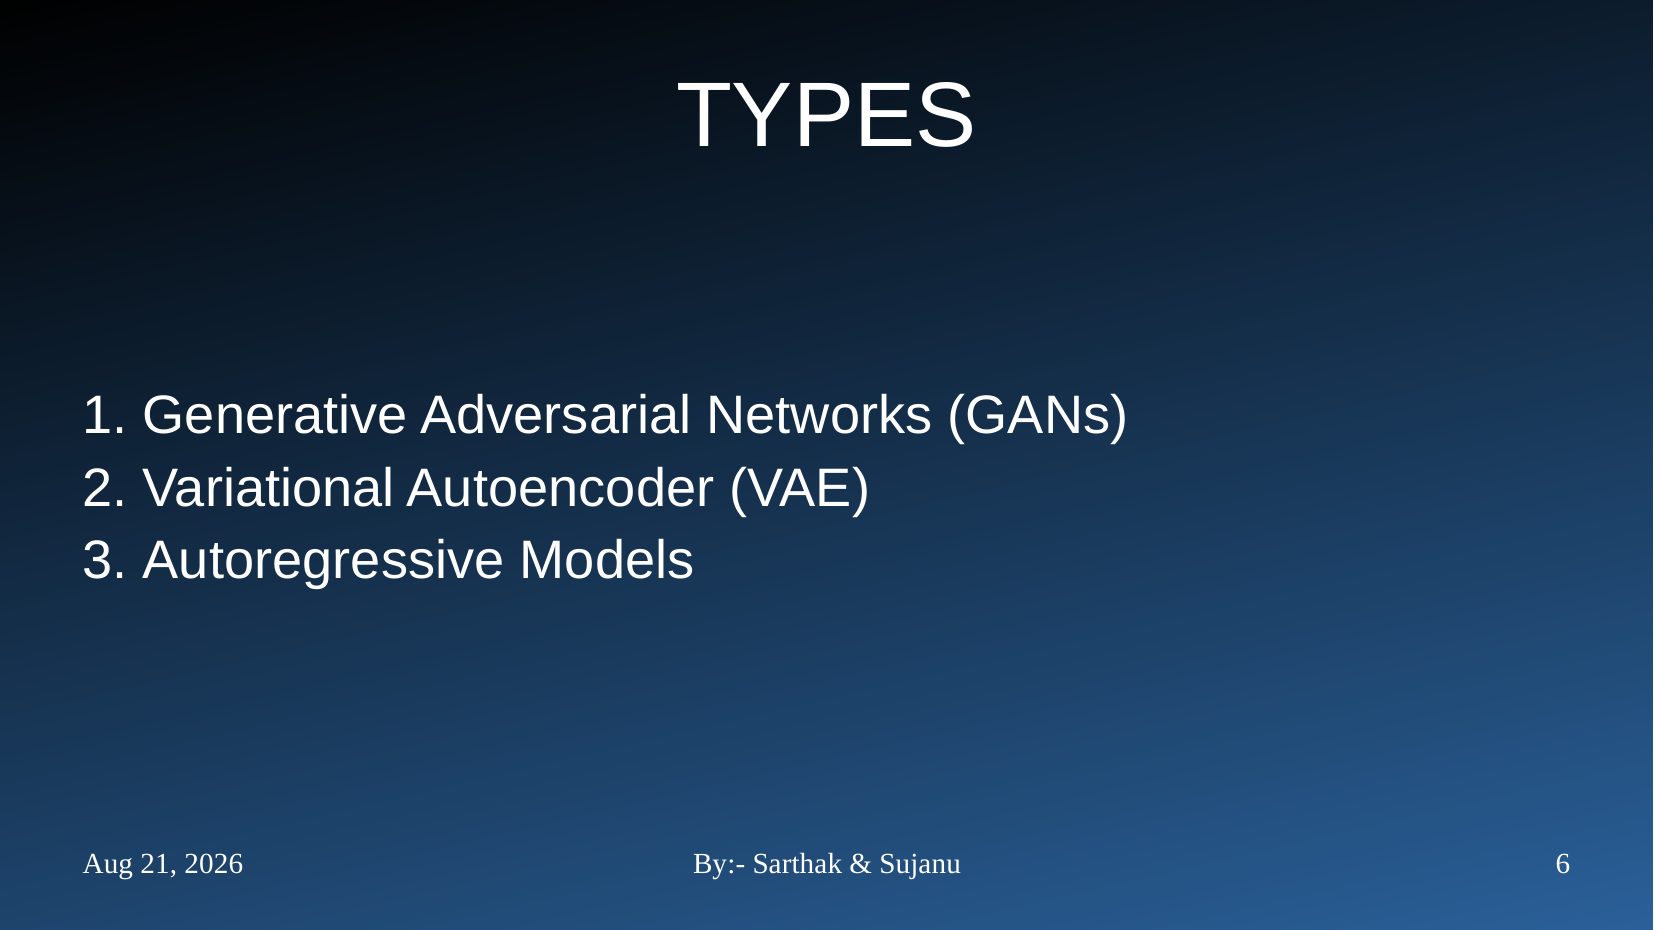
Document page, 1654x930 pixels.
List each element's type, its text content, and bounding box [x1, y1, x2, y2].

title TYPES [82, 37, 1571, 193]
subtitle Generative Adversarial Networks (GANs) Variational Autoencoder (VAE) Autoregressive Models [82, 217, 1571, 757]
